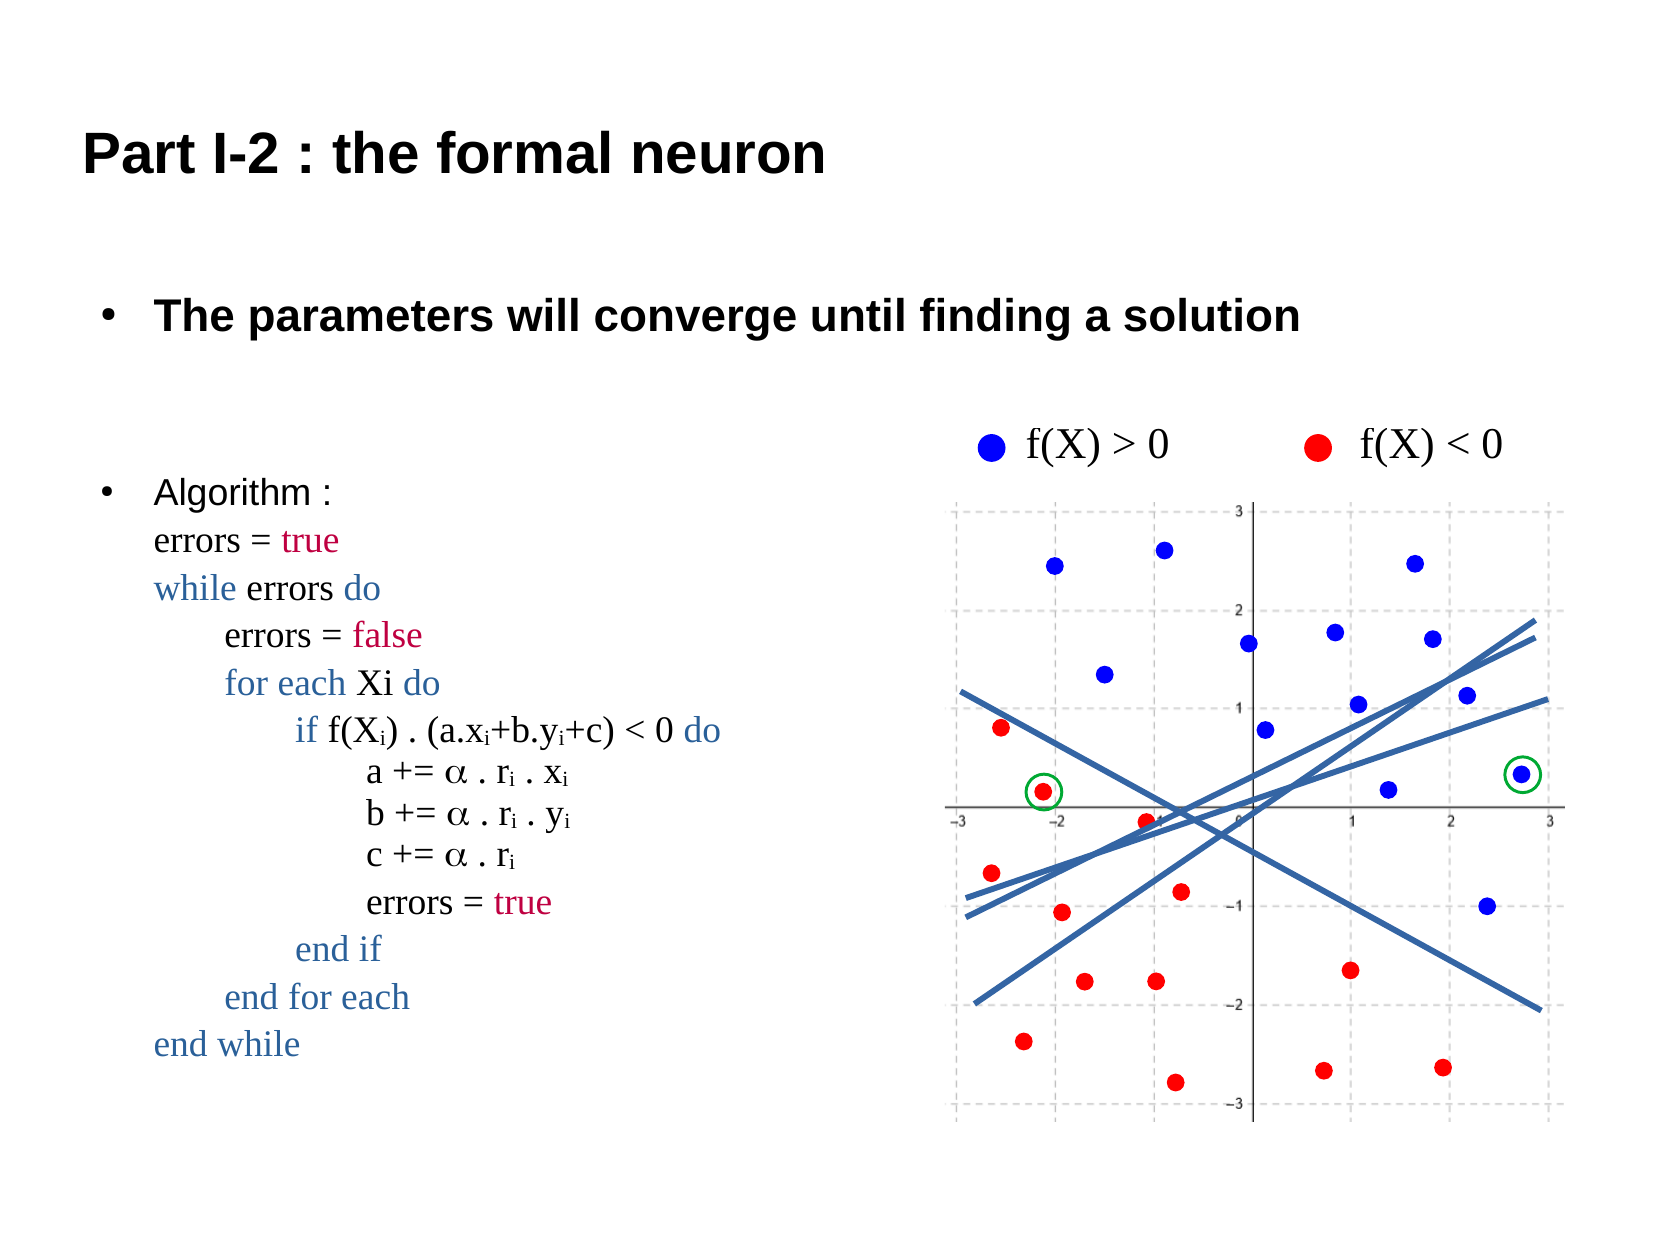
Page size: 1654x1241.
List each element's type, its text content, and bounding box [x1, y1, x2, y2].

list The parameters will converge until finding a solution Algorithm : errors = true while errors do errors = false for each Xi do if f(Xi) . (a.xi+b.yi+c) < 0 do a += a . ri . xi b += a . ri . yi c += a . ri errors = true end if end for each end while [82, 290, 1595, 1182]
picture [944, 428, 1565, 1123]
title Part I-2 : the formal neuron [82, 49, 1571, 257]
